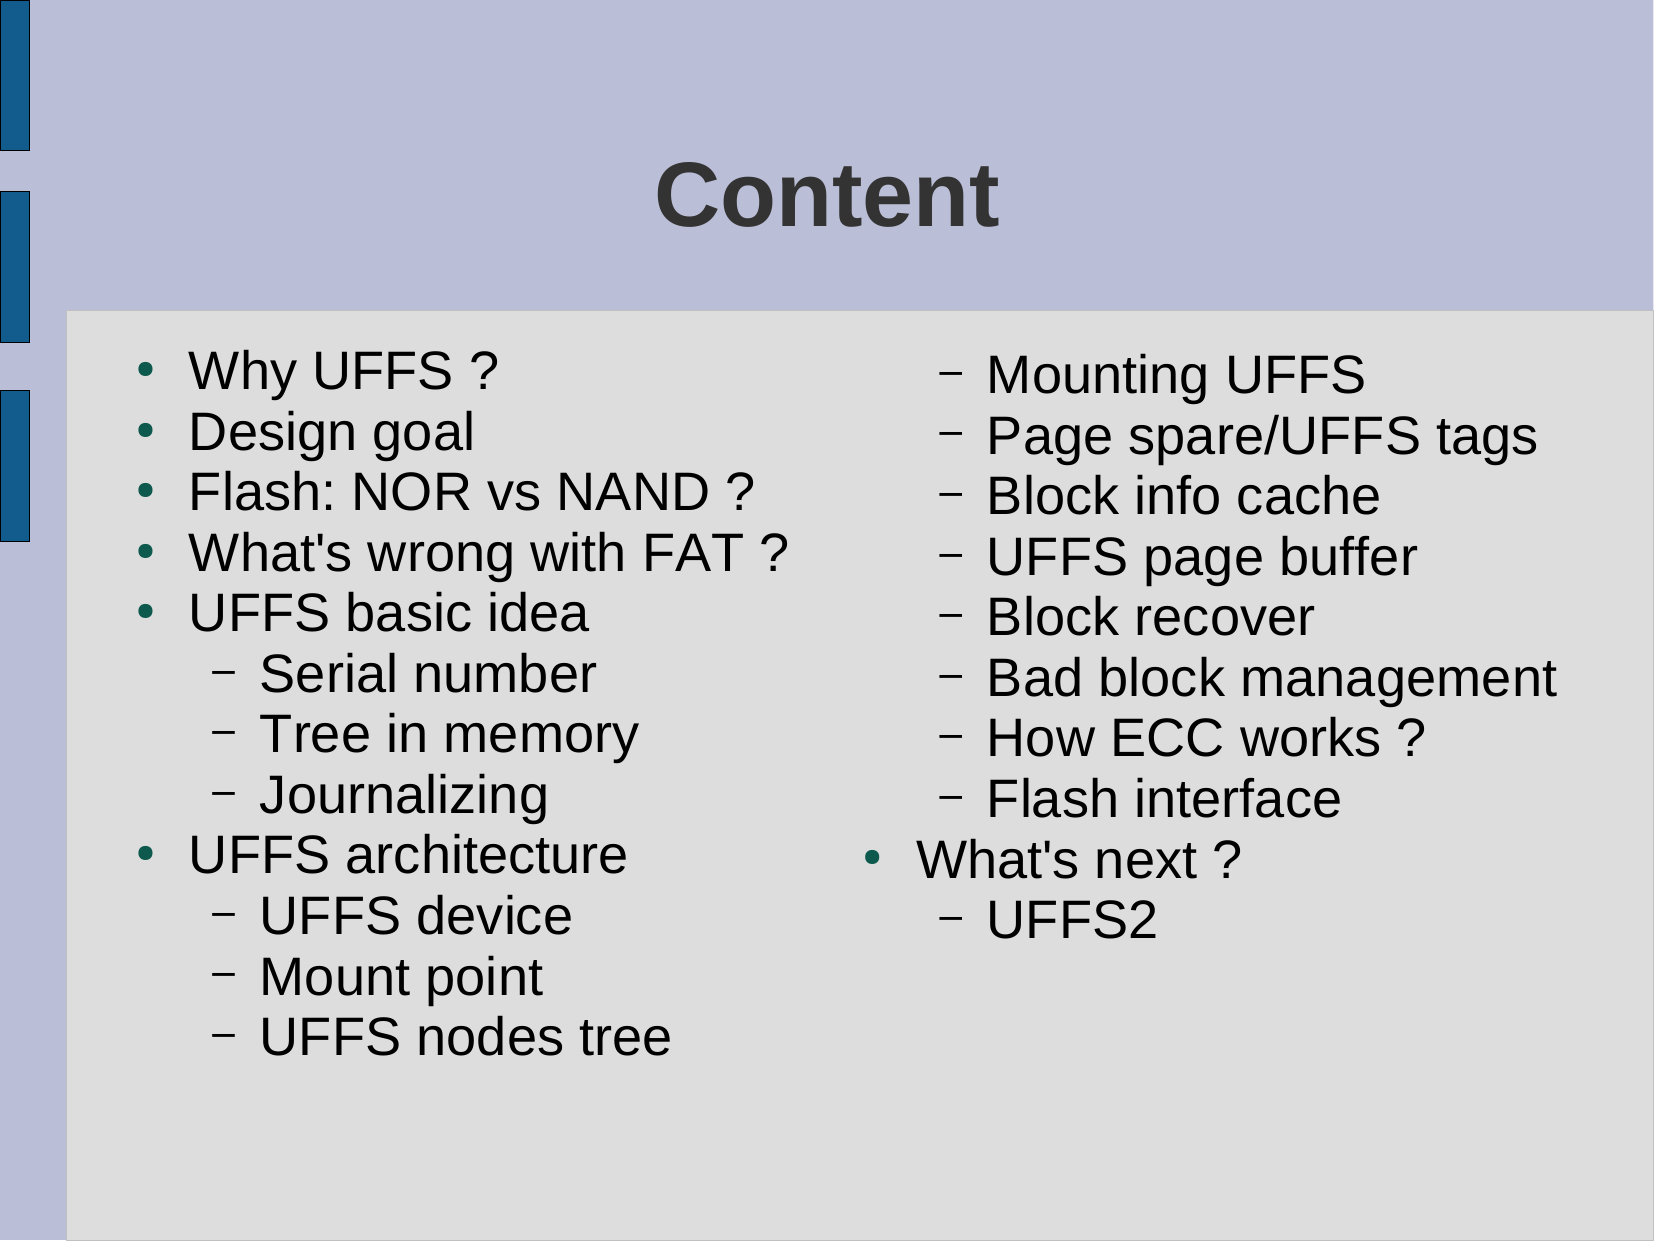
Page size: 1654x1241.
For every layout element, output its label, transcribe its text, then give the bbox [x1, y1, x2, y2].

title Content [121, 91, 1534, 299]
list Why UFFS ? Design goal Flash: NOR vs NAND ? What's wrong with FAT ? UFFS basic idea Serial number Tree in memory Journalizing UFFS architecture UFFS device Mount point UFFS nodes tree [118, 340, 808, 1123]
list Mounting UFFS Page spare/UFFS tags Block info cache UFFS page buffer Block recover Bad block management How ECC works ? Flash interface What's next ? UFFS2 [845, 344, 1565, 1127]
